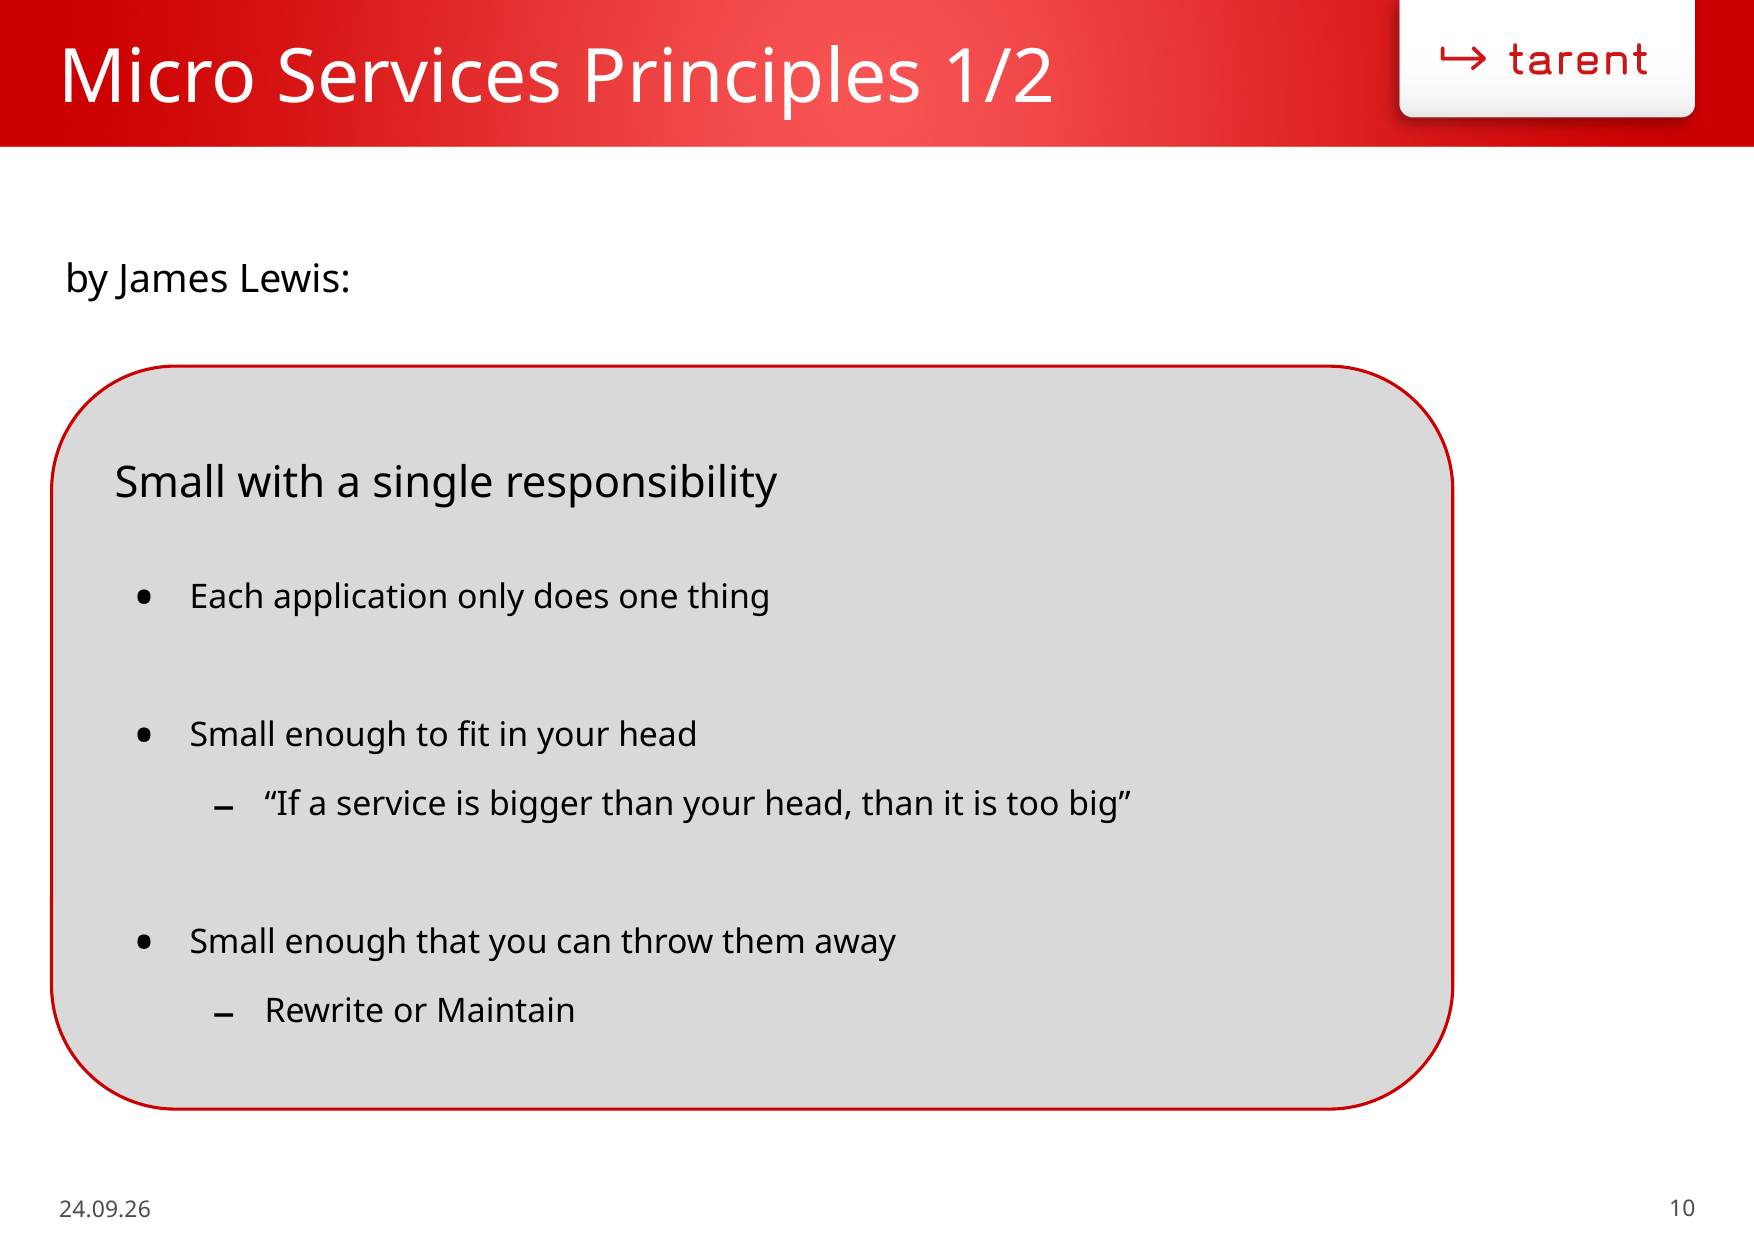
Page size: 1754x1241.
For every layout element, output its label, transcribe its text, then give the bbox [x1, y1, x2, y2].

title Micro Services Principles 1/2 [59, 0, 1638, 177]
picture [0, 0, 1754, 1240]
text_box [109, 1090, 1396, 1110]
text_box by James Lewis: [49, 235, 626, 319]
list Small with a single responsibility Each application only does one thing Small enough to fit in your head “If a service is bigger than your head, than it is too big” Small enough that you can throw them away Rewrite or Maintain [102, 360, 1733, 1090]
text_box [51, 390, 102, 1085]
